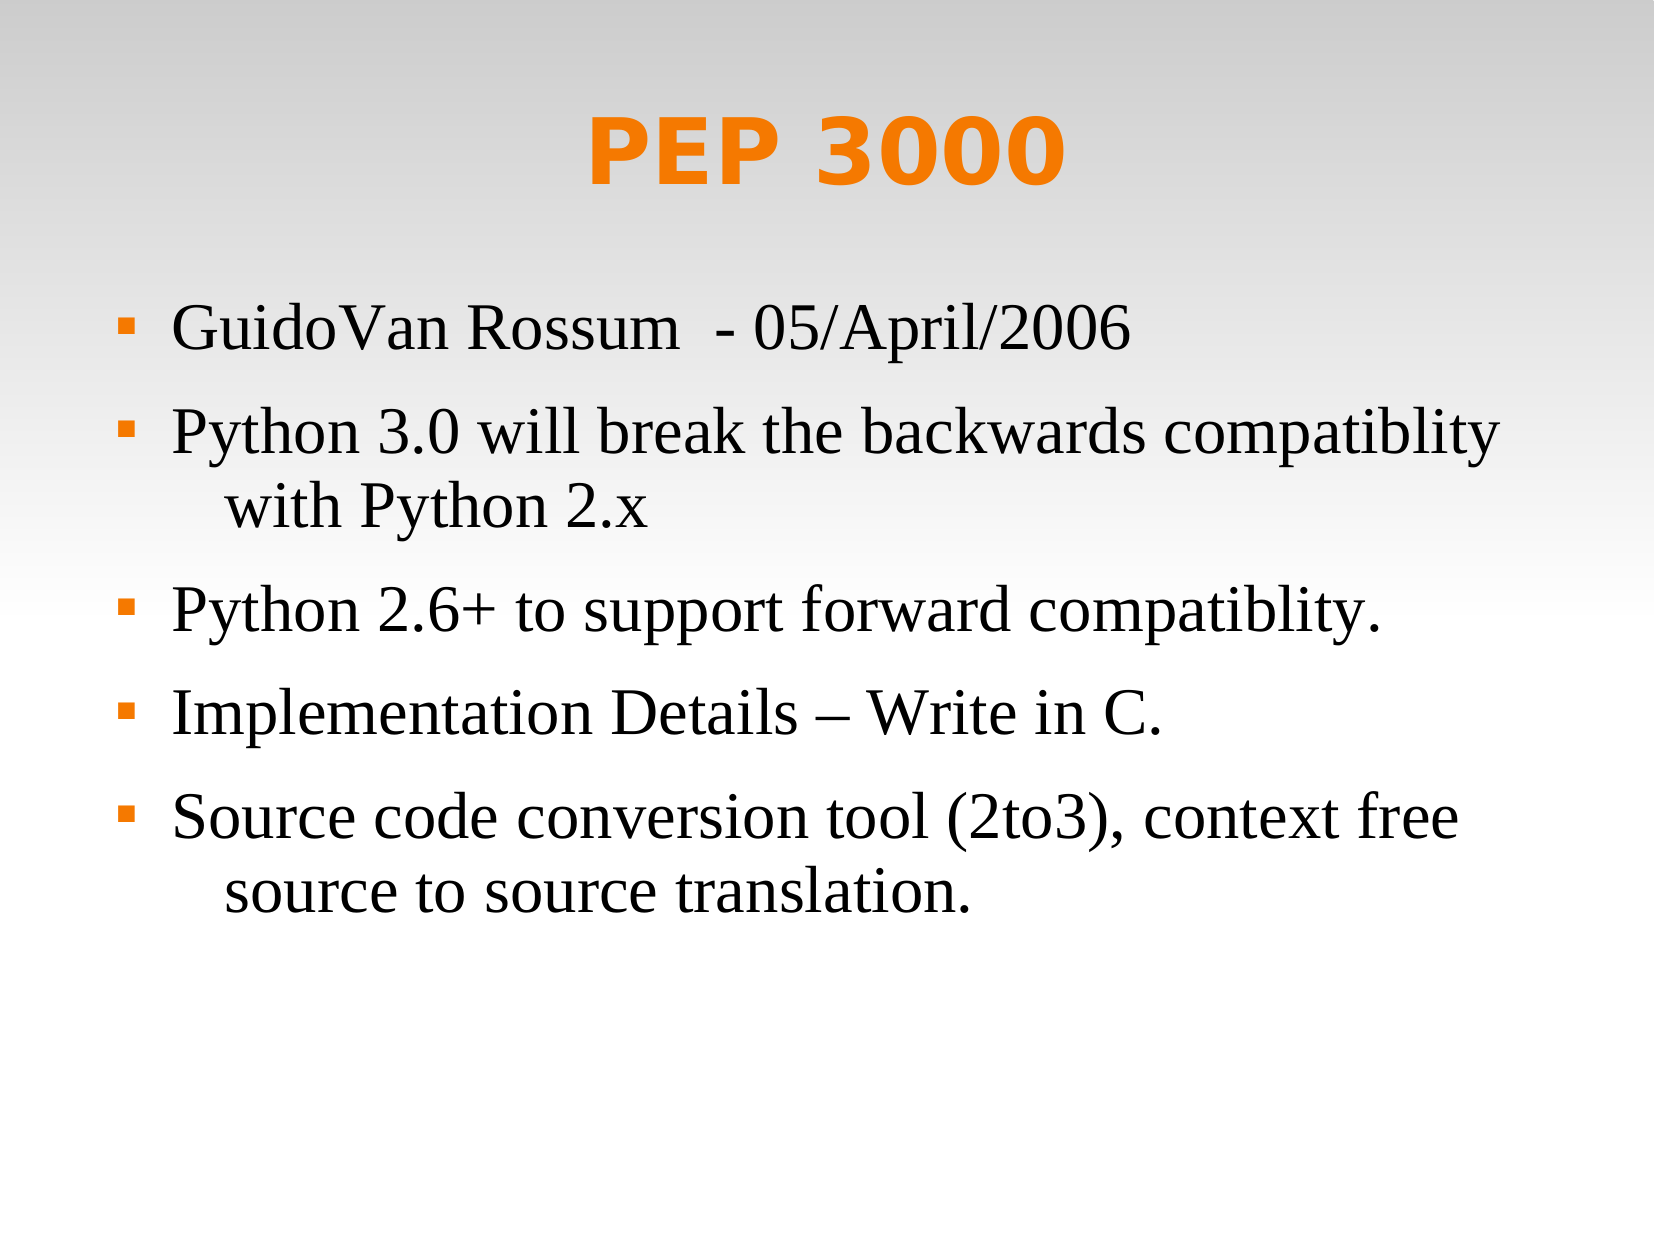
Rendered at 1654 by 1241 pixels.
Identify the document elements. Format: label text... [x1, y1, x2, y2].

title PEP 3000 [82, 56, 1571, 250]
list GuidoVan Rossum - 05/April/2006 Python 3.0 will break the backwards compatiblity with Python 2.x Python 2.6+ to support forward compatiblity. Implementation Details – Write in C. Source code conversion tool (2to3), context free source to source translation. [82, 290, 1571, 1094]
